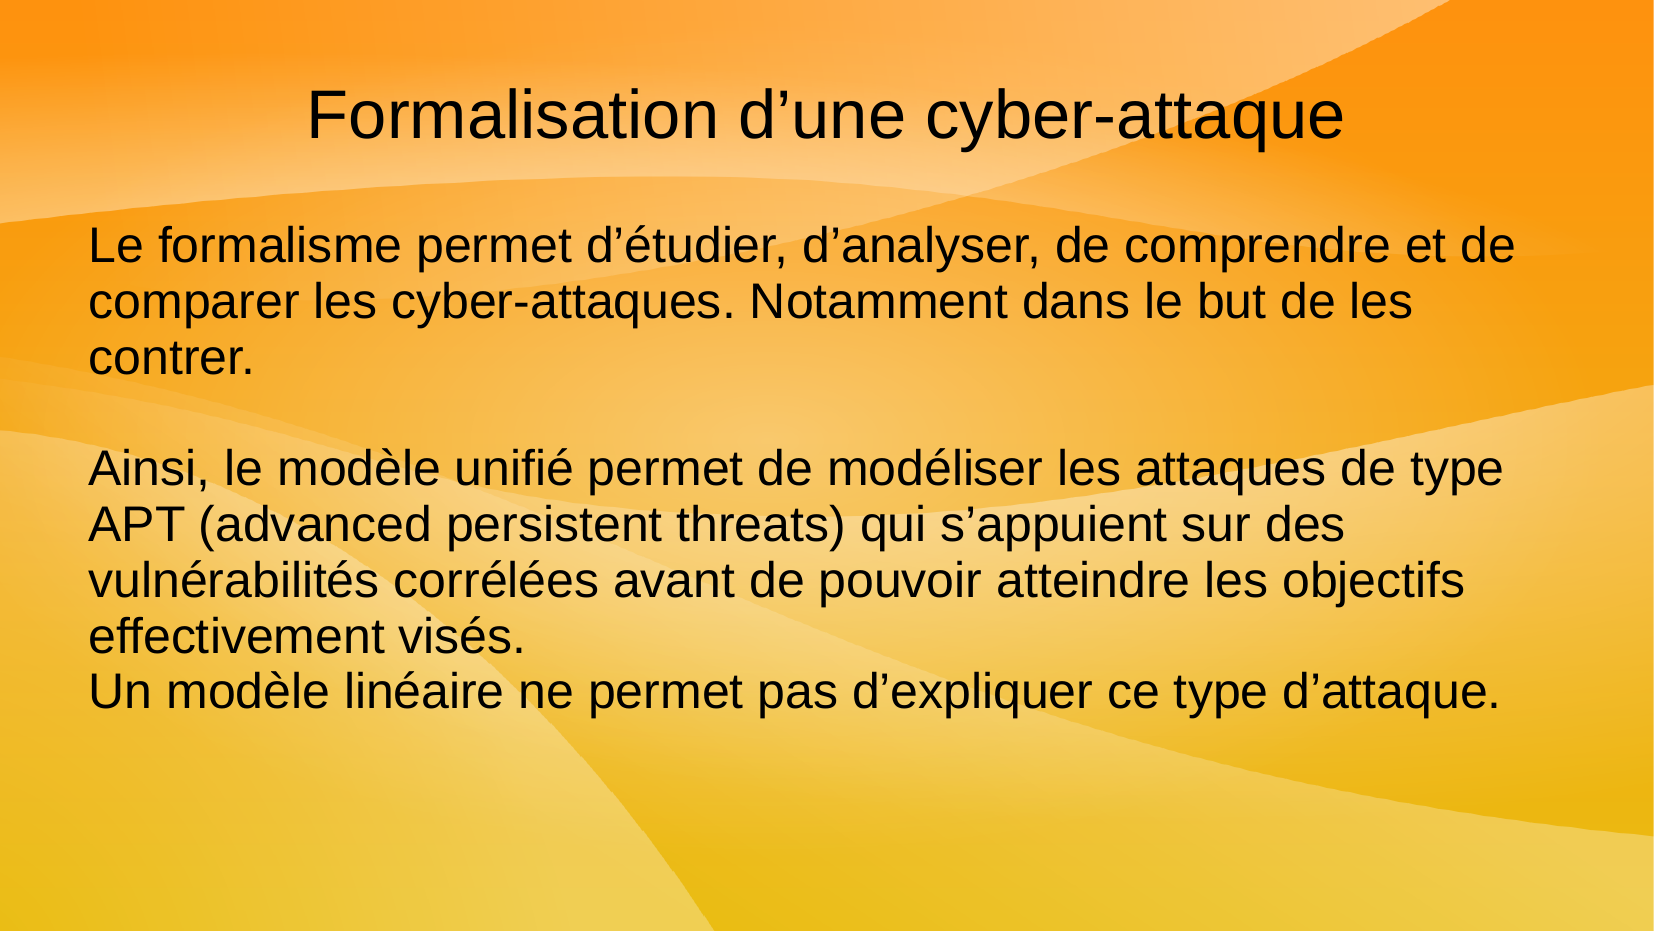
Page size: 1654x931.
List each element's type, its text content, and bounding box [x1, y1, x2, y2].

subtitle Le formalisme permet d’étudier, d’analyser, de comprendre et de comparer les cyber-attaques. Notamment dans le but de les contrer. Ainsi, le modèle unifié permet de modéliser les attaques de type APT (advanced persistent threats) qui s’appuient sur des vulnérabilités corrélées avant de pouvoir atteindre les objectifs effectivement visés. Un modèle linéaire ne permet pas d’expliquer ce type d’attaque. [88, 217, 1577, 916]
picture [0, 0, 1654, 931]
title Formalisation d’une cyber-attaque [82, 37, 1571, 193]
